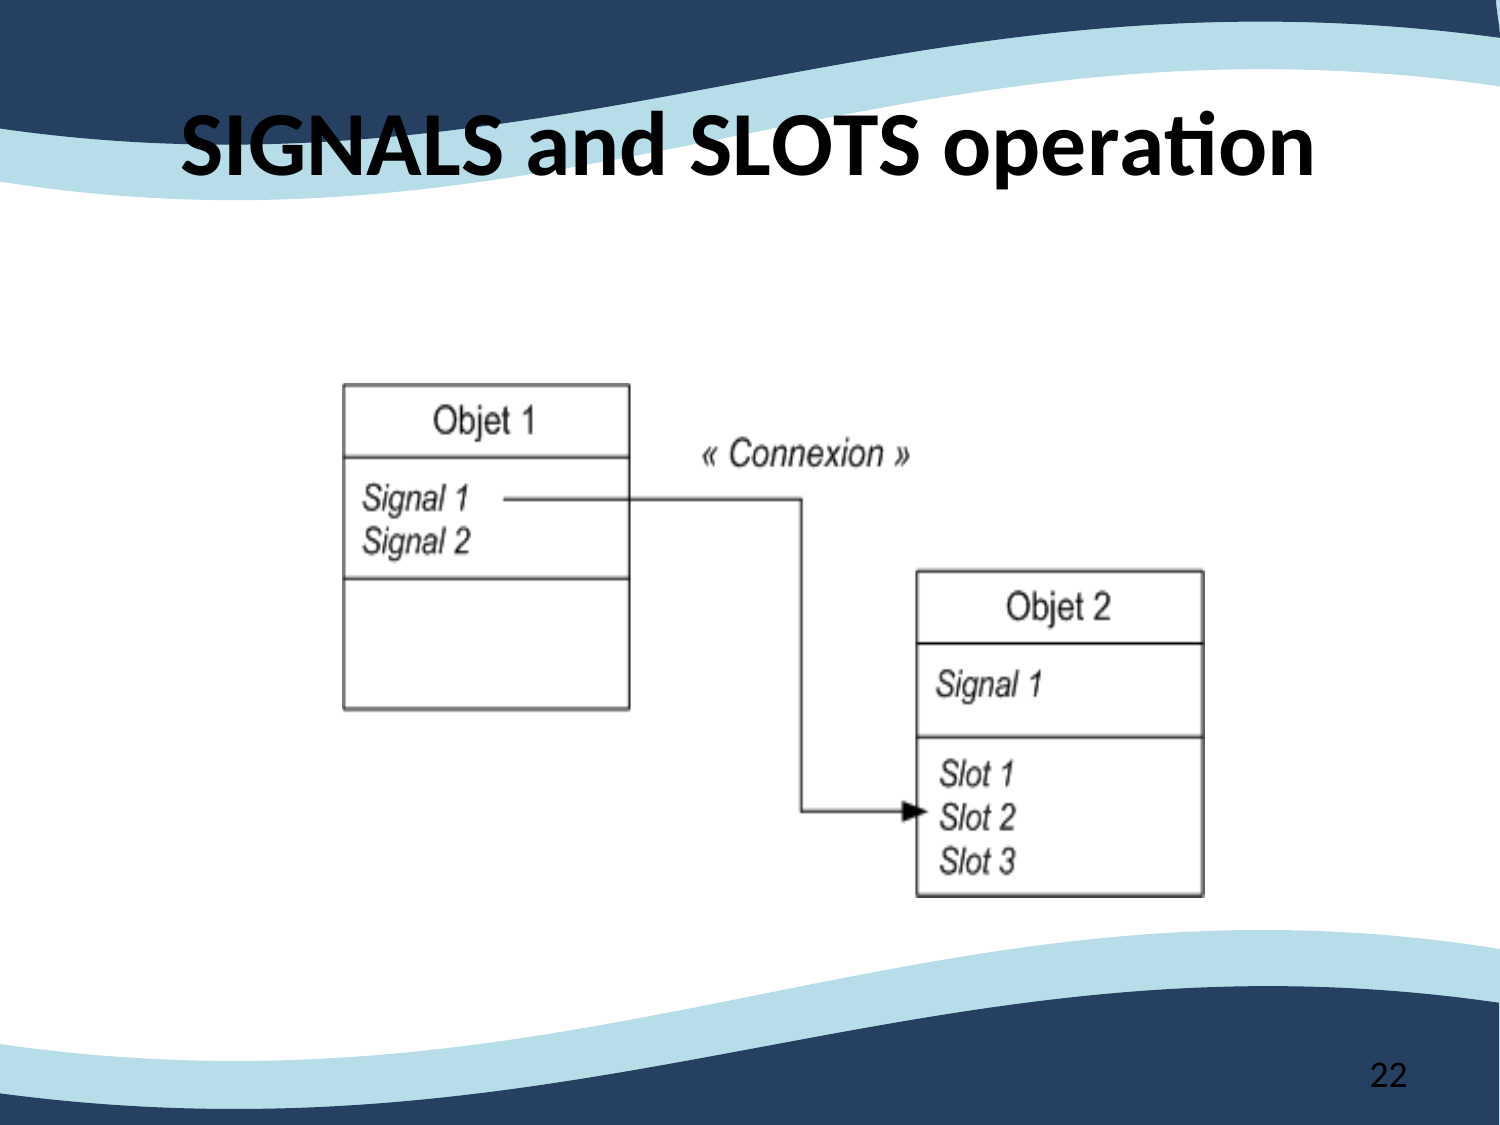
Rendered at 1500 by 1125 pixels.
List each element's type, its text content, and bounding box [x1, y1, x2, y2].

picture [342, 383, 1205, 898]
title SIGNALS and SLOTS operation [75, 21, 1424, 257]
